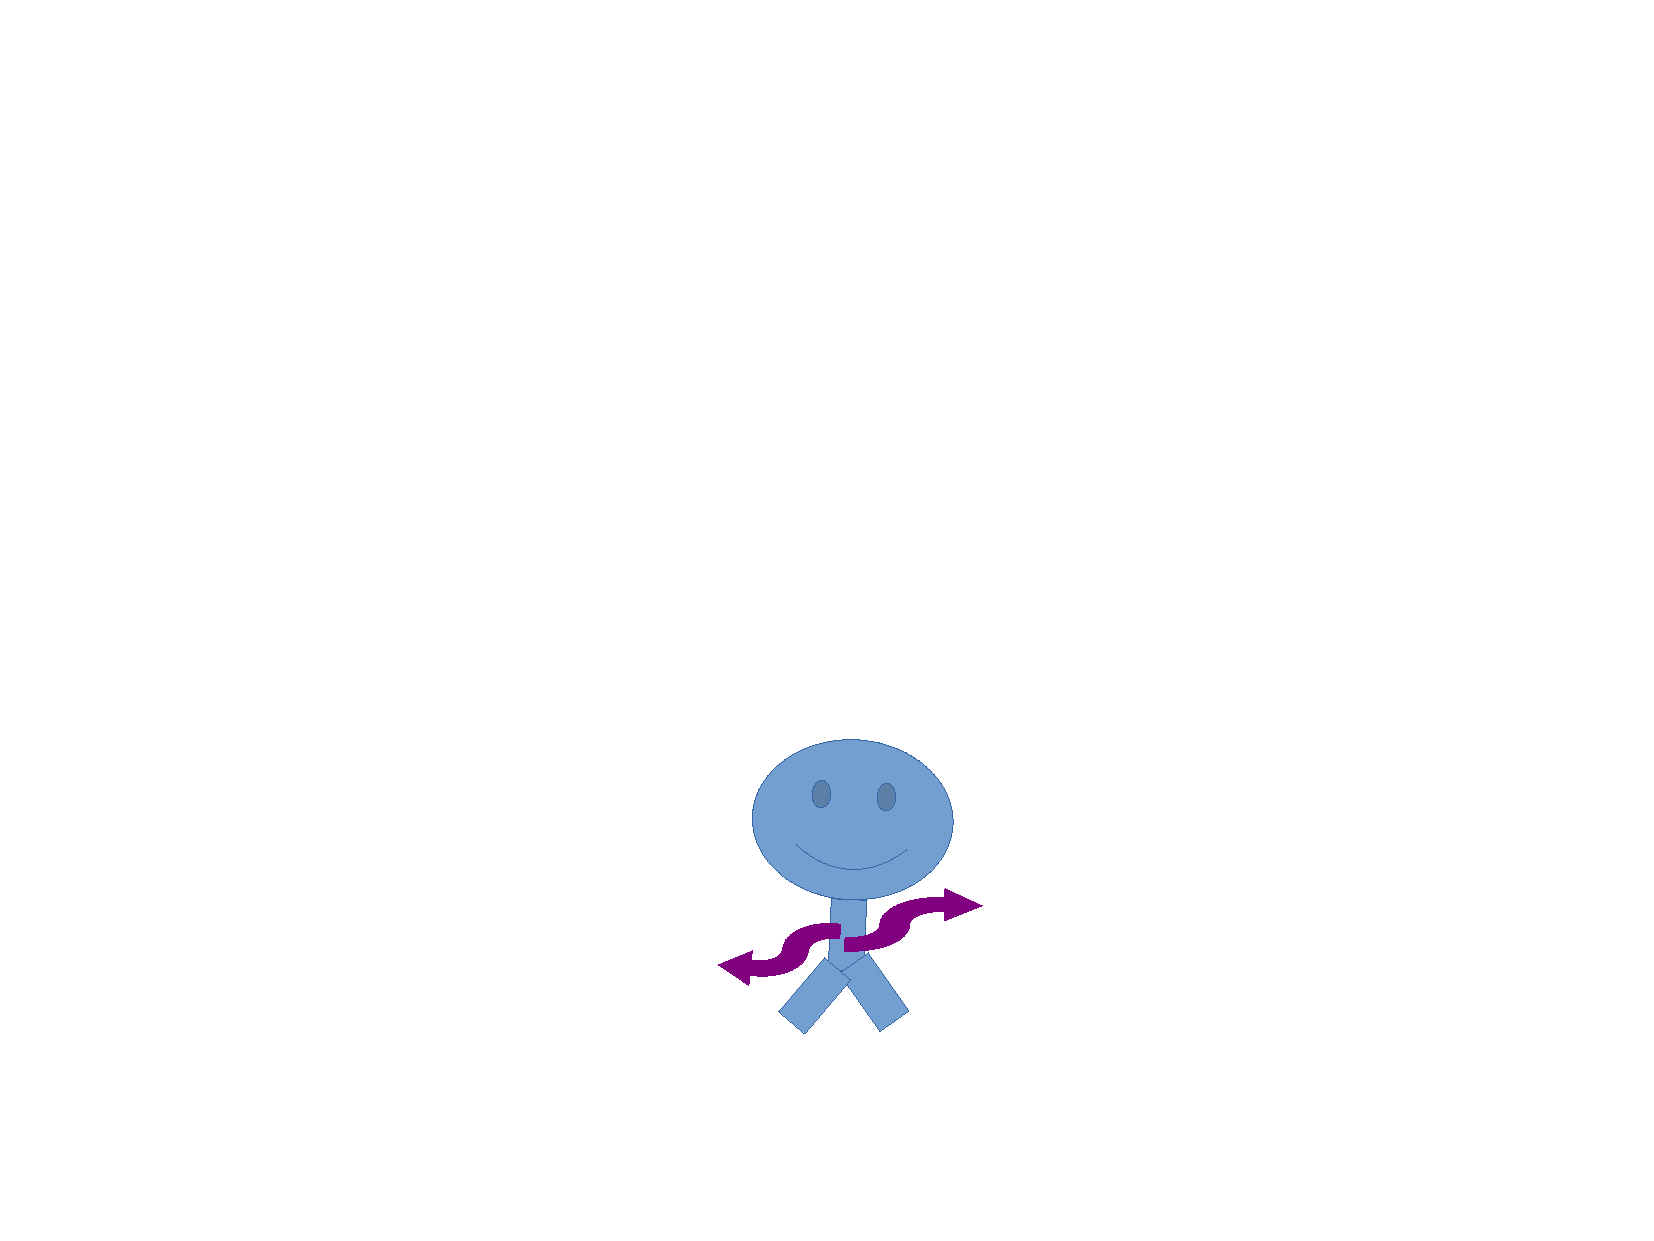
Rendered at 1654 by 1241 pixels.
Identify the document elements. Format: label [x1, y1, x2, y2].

text_box [718, 739, 983, 1034]
